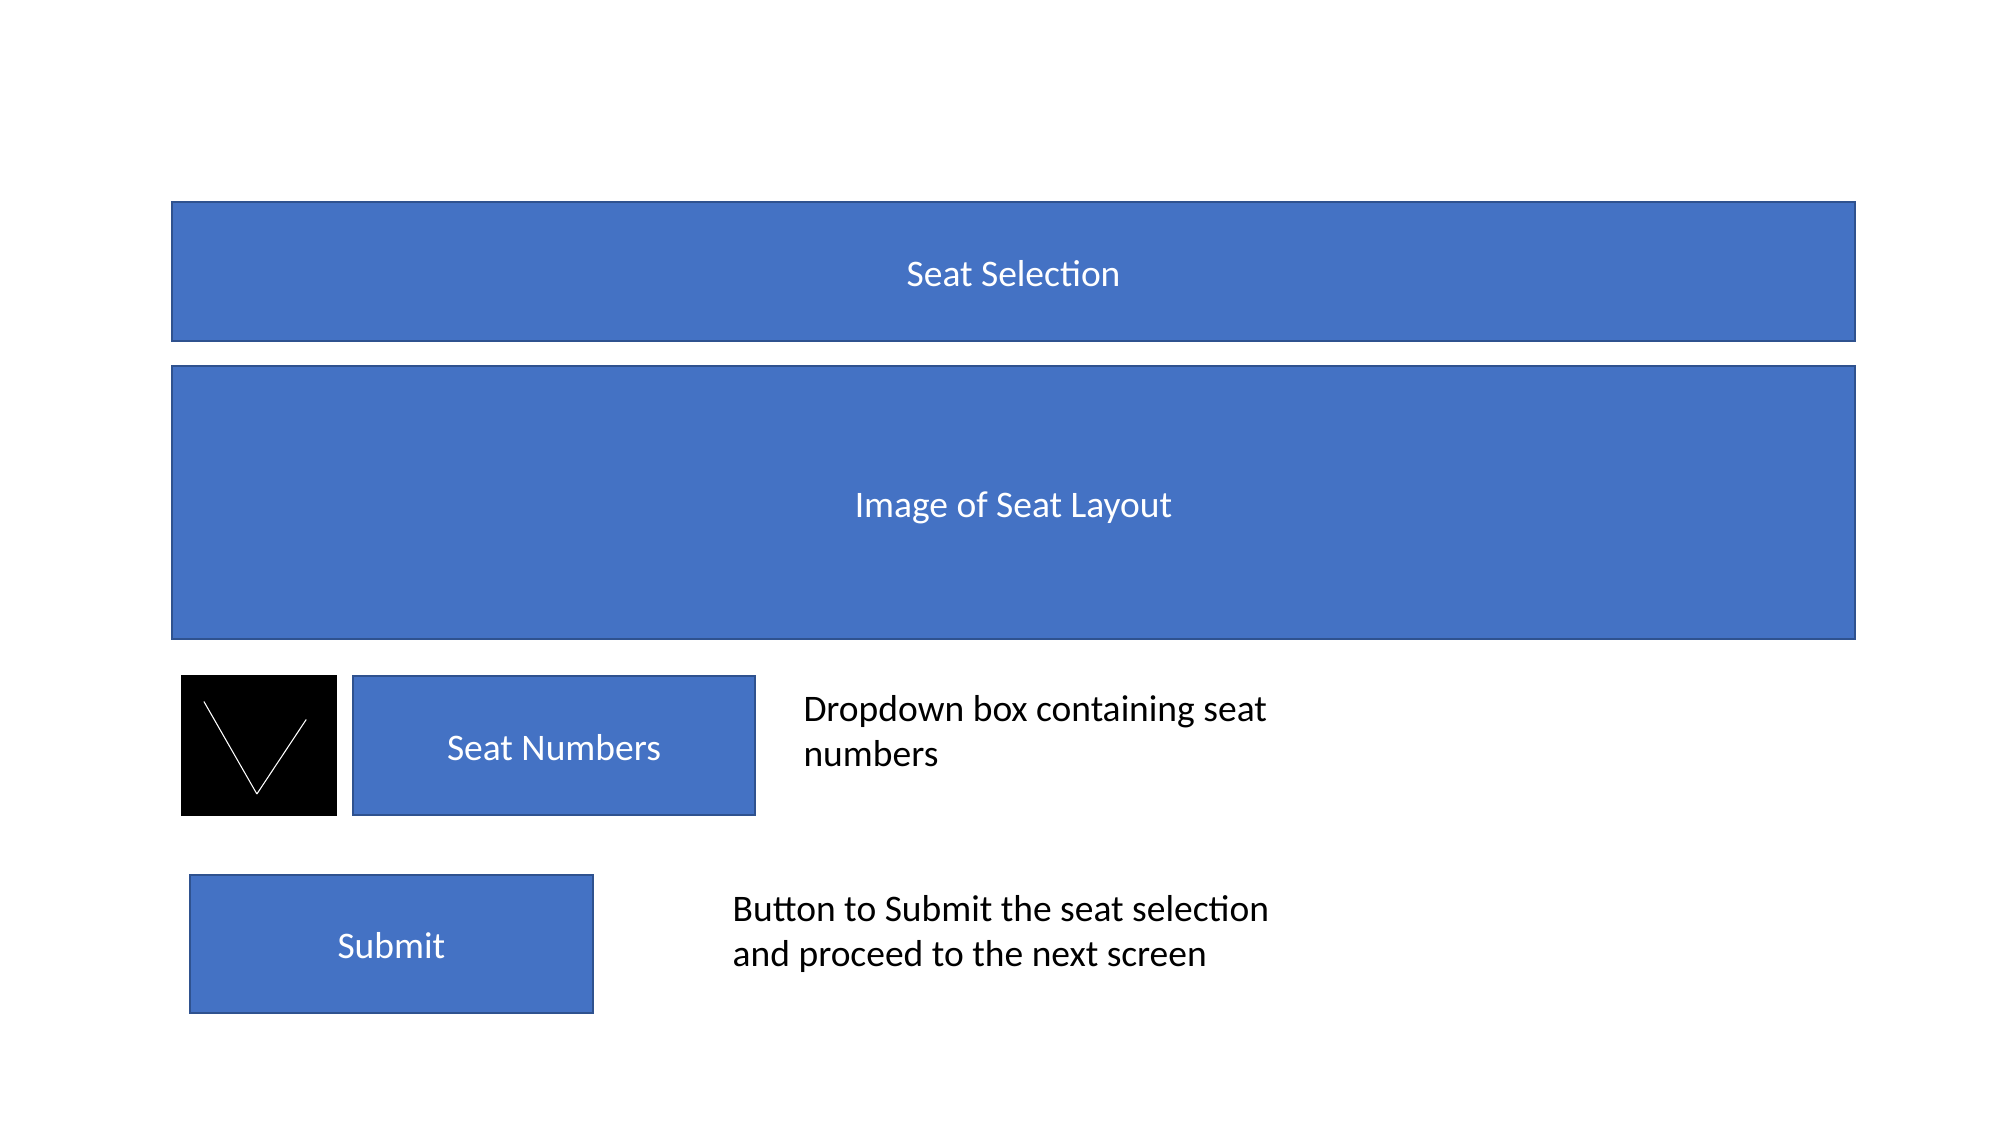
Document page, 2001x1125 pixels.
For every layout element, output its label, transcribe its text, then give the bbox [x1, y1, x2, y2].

text_box Button to Submit the seat selection and proceed to the next screen [717, 876, 1310, 983]
text_box Seat Selection [172, 202, 1855, 341]
text_box Dropdown box containing seat numbers [788, 676, 1381, 783]
text_box [182, 676, 336, 815]
text_box Image of Seat Layout [172, 366, 1855, 639]
text_box Seat Numbers [353, 676, 755, 815]
text_box Submit [190, 875, 593, 1013]
